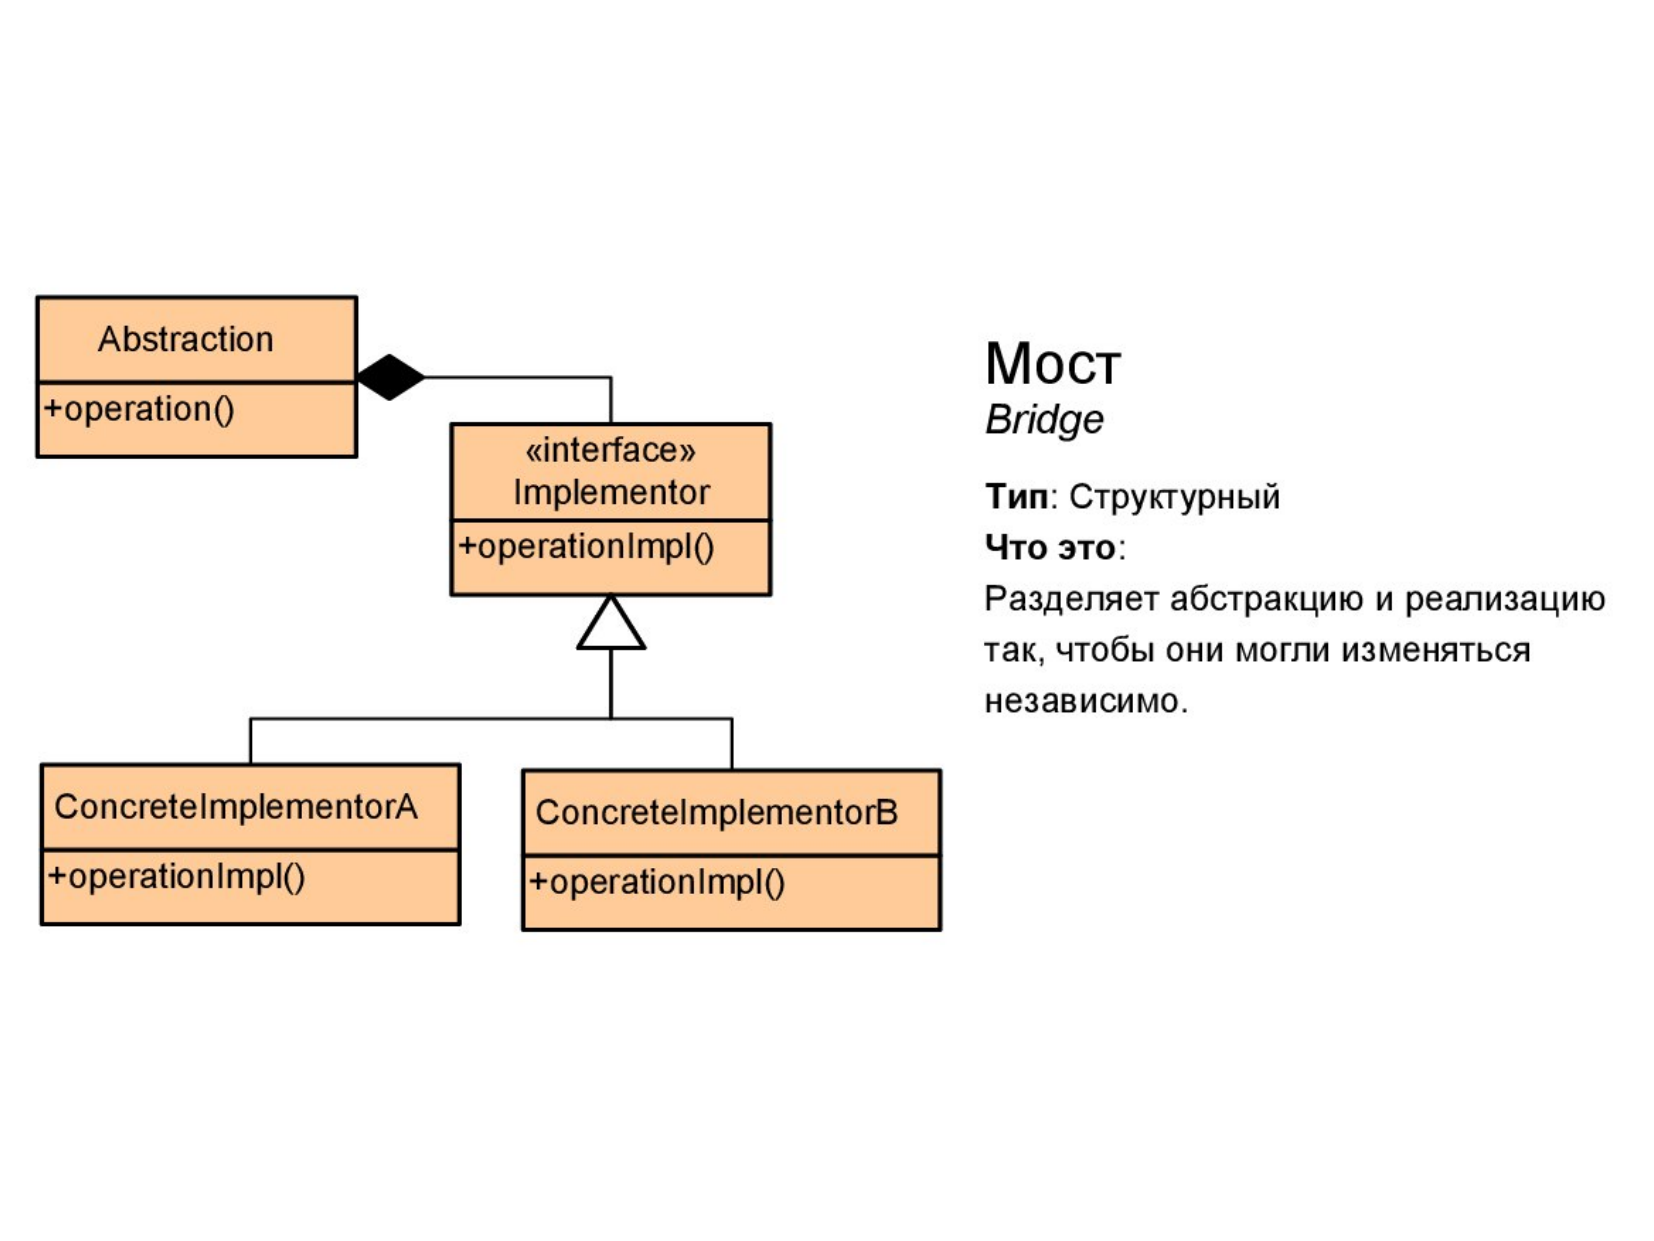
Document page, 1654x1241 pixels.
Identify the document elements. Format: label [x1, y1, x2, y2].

picture [16, 265, 1654, 969]
